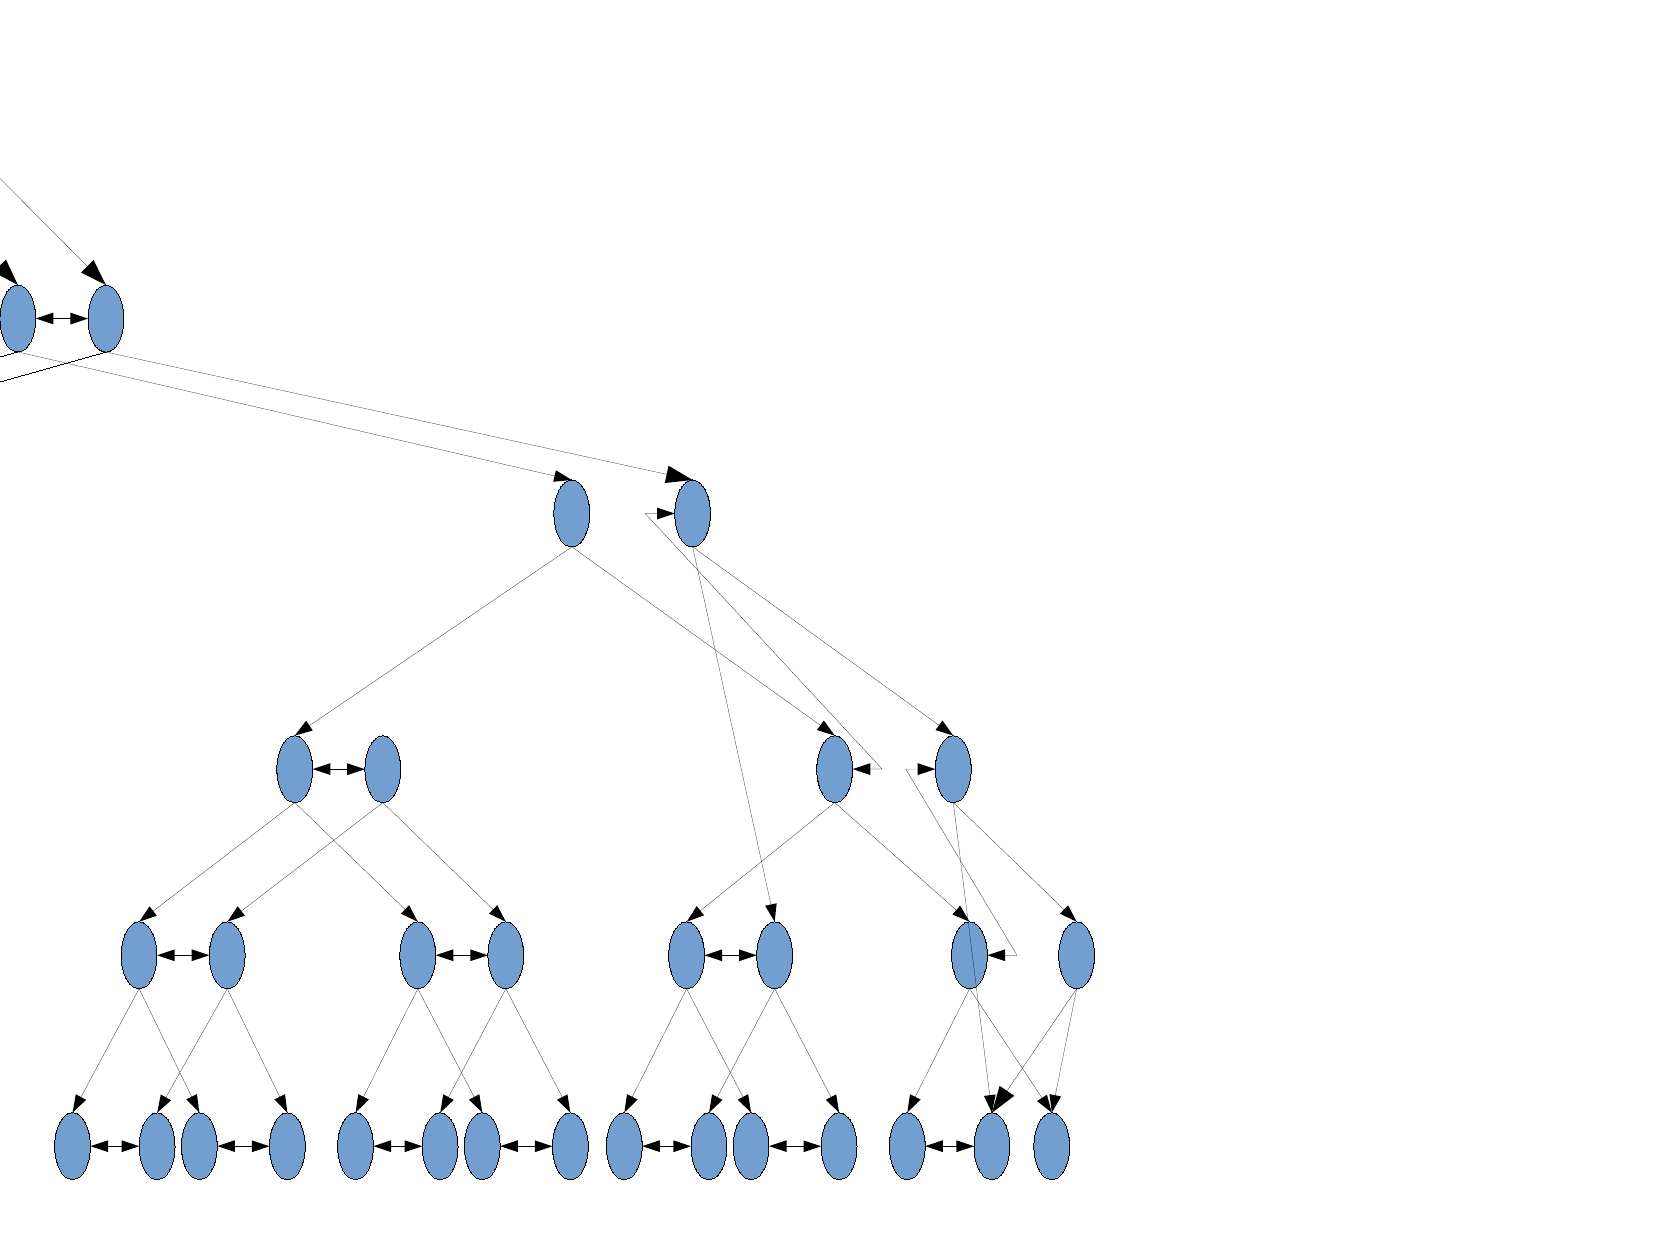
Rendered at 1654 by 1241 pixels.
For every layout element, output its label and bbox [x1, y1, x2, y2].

text_box [181, 1112, 218, 1180]
text_box [209, 921, 246, 989]
text_box [974, 1112, 1010, 1180]
text_box [139, 1112, 176, 1180]
text_box [889, 1112, 926, 1180]
text_box [0, 284, 36, 352]
text_box [121, 921, 157, 989]
text_box [756, 921, 793, 989]
text_box [337, 1112, 374, 1180]
text_box [935, 735, 972, 803]
text_box [606, 1112, 643, 1180]
text_box [552, 1112, 589, 1180]
text_box [269, 1112, 306, 1180]
text_box [1033, 1112, 1070, 1180]
text_box [54, 1112, 91, 1180]
text_box [969, 921, 988, 986]
text_box [1058, 921, 1095, 989]
text_box [951, 922, 976, 989]
text_box [816, 735, 853, 803]
text_box [691, 1112, 727, 1180]
text_box [276, 735, 313, 803]
text_box [399, 921, 436, 989]
text_box [364, 735, 401, 803]
text_box [733, 1112, 769, 1180]
text_box [553, 479, 590, 547]
text_box [674, 480, 711, 547]
text_box [487, 921, 524, 989]
text_box [422, 1112, 459, 1180]
text_box [821, 1112, 858, 1180]
text_box [668, 921, 705, 989]
text_box [88, 285, 124, 352]
text_box [464, 1112, 501, 1180]
